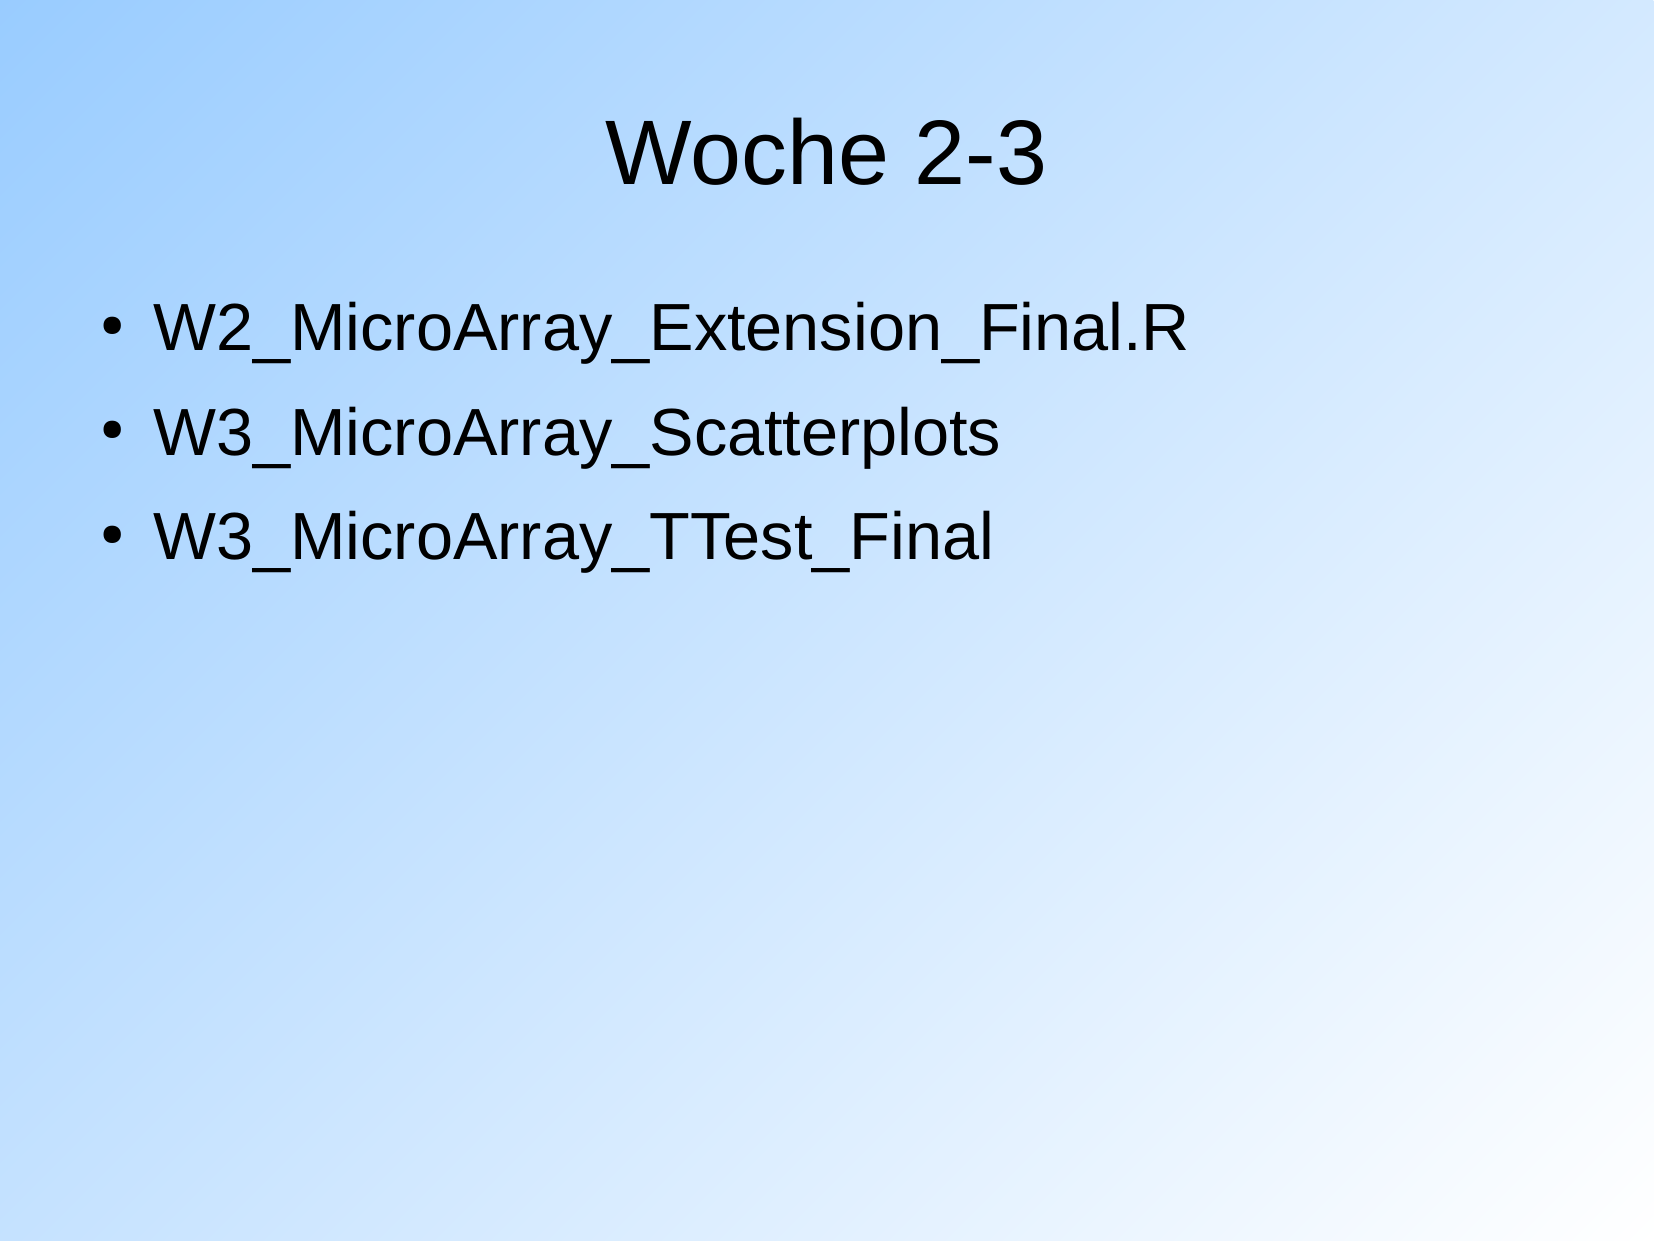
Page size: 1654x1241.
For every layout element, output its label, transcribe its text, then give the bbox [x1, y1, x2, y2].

title Woche 2-3 [82, 49, 1571, 257]
list W2_MicroArray_Extension_Final.R W3_MicroArray_Scatterplots W3_MicroArray_TTest_Final [82, 290, 1571, 1109]
